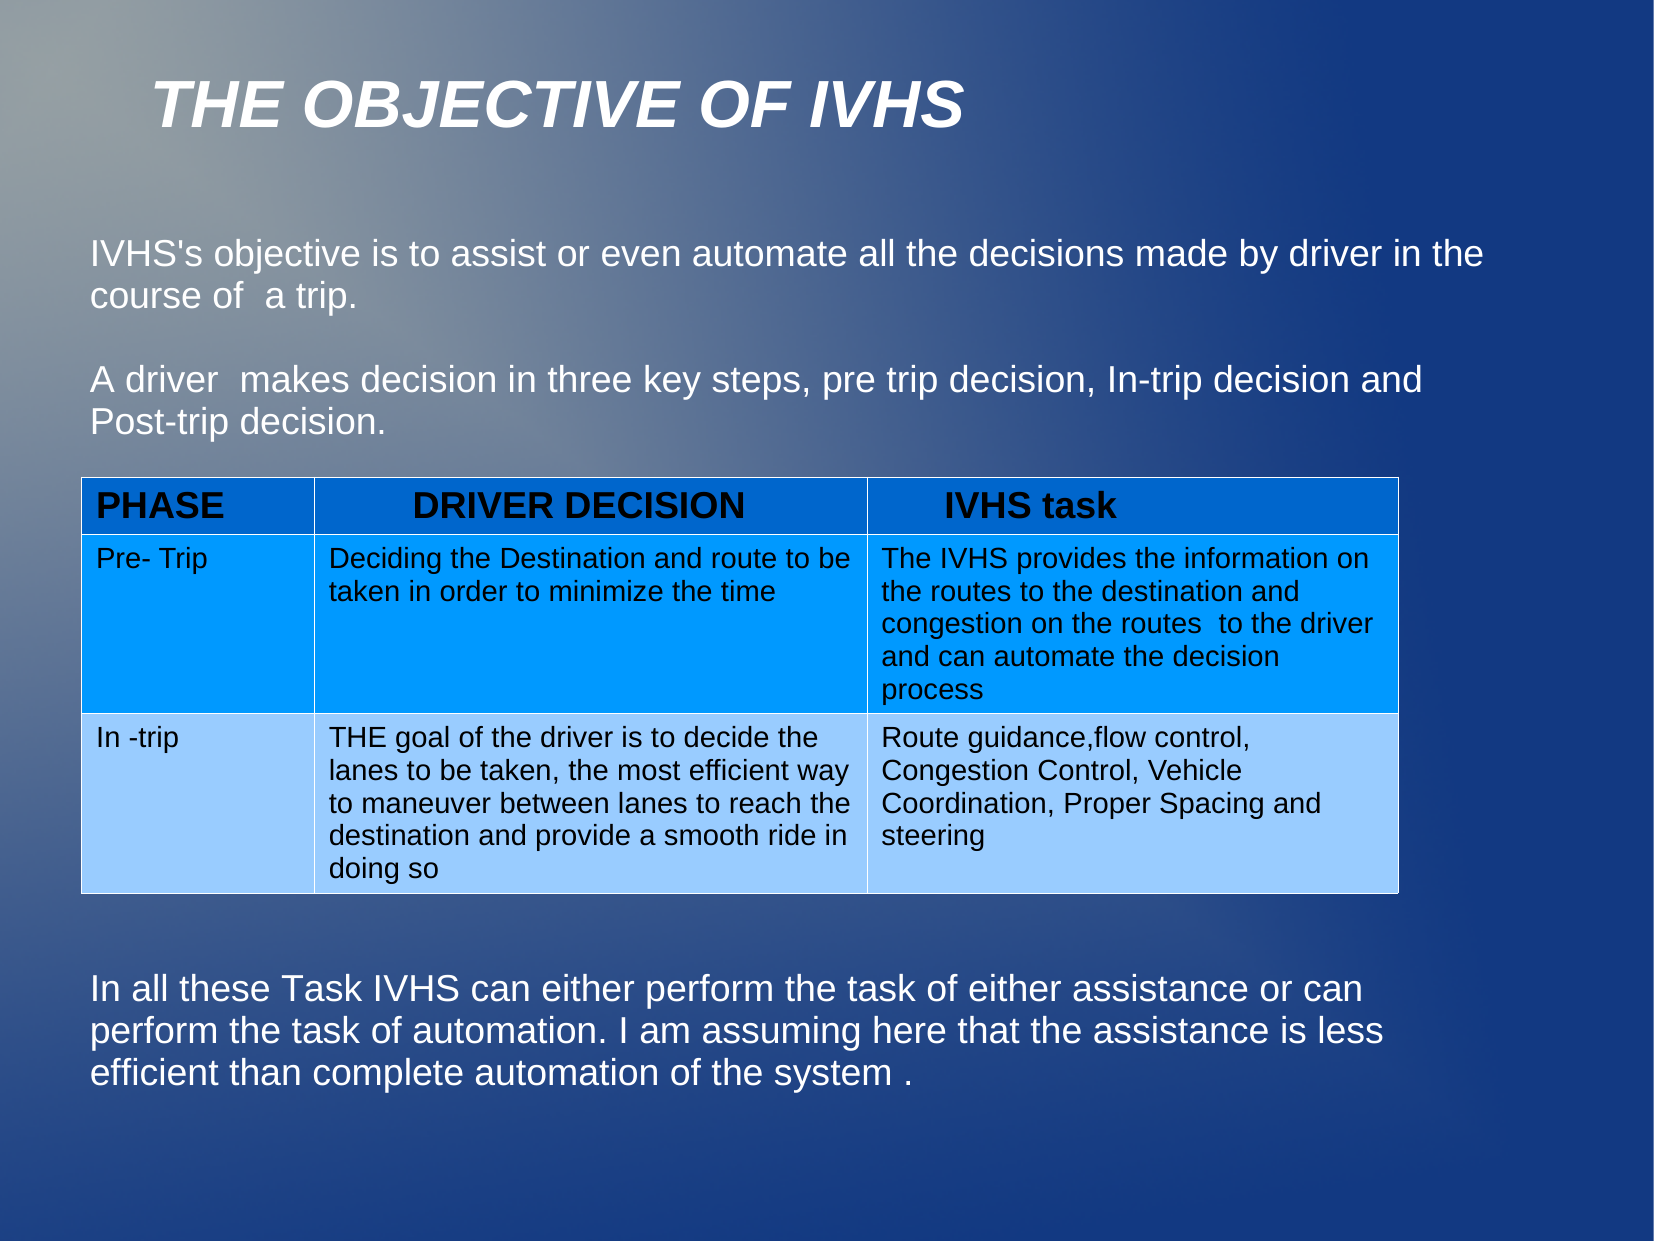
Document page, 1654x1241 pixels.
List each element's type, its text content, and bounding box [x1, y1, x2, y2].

text_box IVHS's objective is to assist or even automate all the decisions made by driver in the course of a trip. A driver makes decision in three key steps, pre trip decision, In-trip decision and Post-trip decision. [75, 225, 1501, 534]
picture [0, 0, 1654, 1241]
table_header IVHS task [868, 478, 1398, 534]
text_box In all these Task IVHS can either perform the task of either assistance or can perform the task of automation. I am assuming here that the assistance is less efficient than complete automation of the system . [75, 960, 1501, 1101]
table_cell In -trip [82, 714, 314, 893]
table_cell Pre- Trip [82, 535, 314, 713]
table_cell Route guidance,flow control, Congestion Control, Vehicle Coordination, Proper Spacing and steering [868, 714, 1398, 893]
text_box THE OBJECTIVE OF IVHS [135, 60, 1546, 150]
table_cell The IVHS provides the information on the routes to the destination and congestion on the routes to the driver and can automate the decision process [868, 535, 1398, 713]
table_cell Deciding the Destination and route to be taken in order to minimize the time [315, 535, 867, 713]
table_cell THE goal of the driver is to decide the lanes to be taken, the most efficient way to maneuver between lanes to reach the destination and provide a smooth ride in doing so [315, 714, 867, 893]
table_header PHASE [82, 478, 314, 534]
table_header DRIVER DECISION [315, 478, 867, 534]
